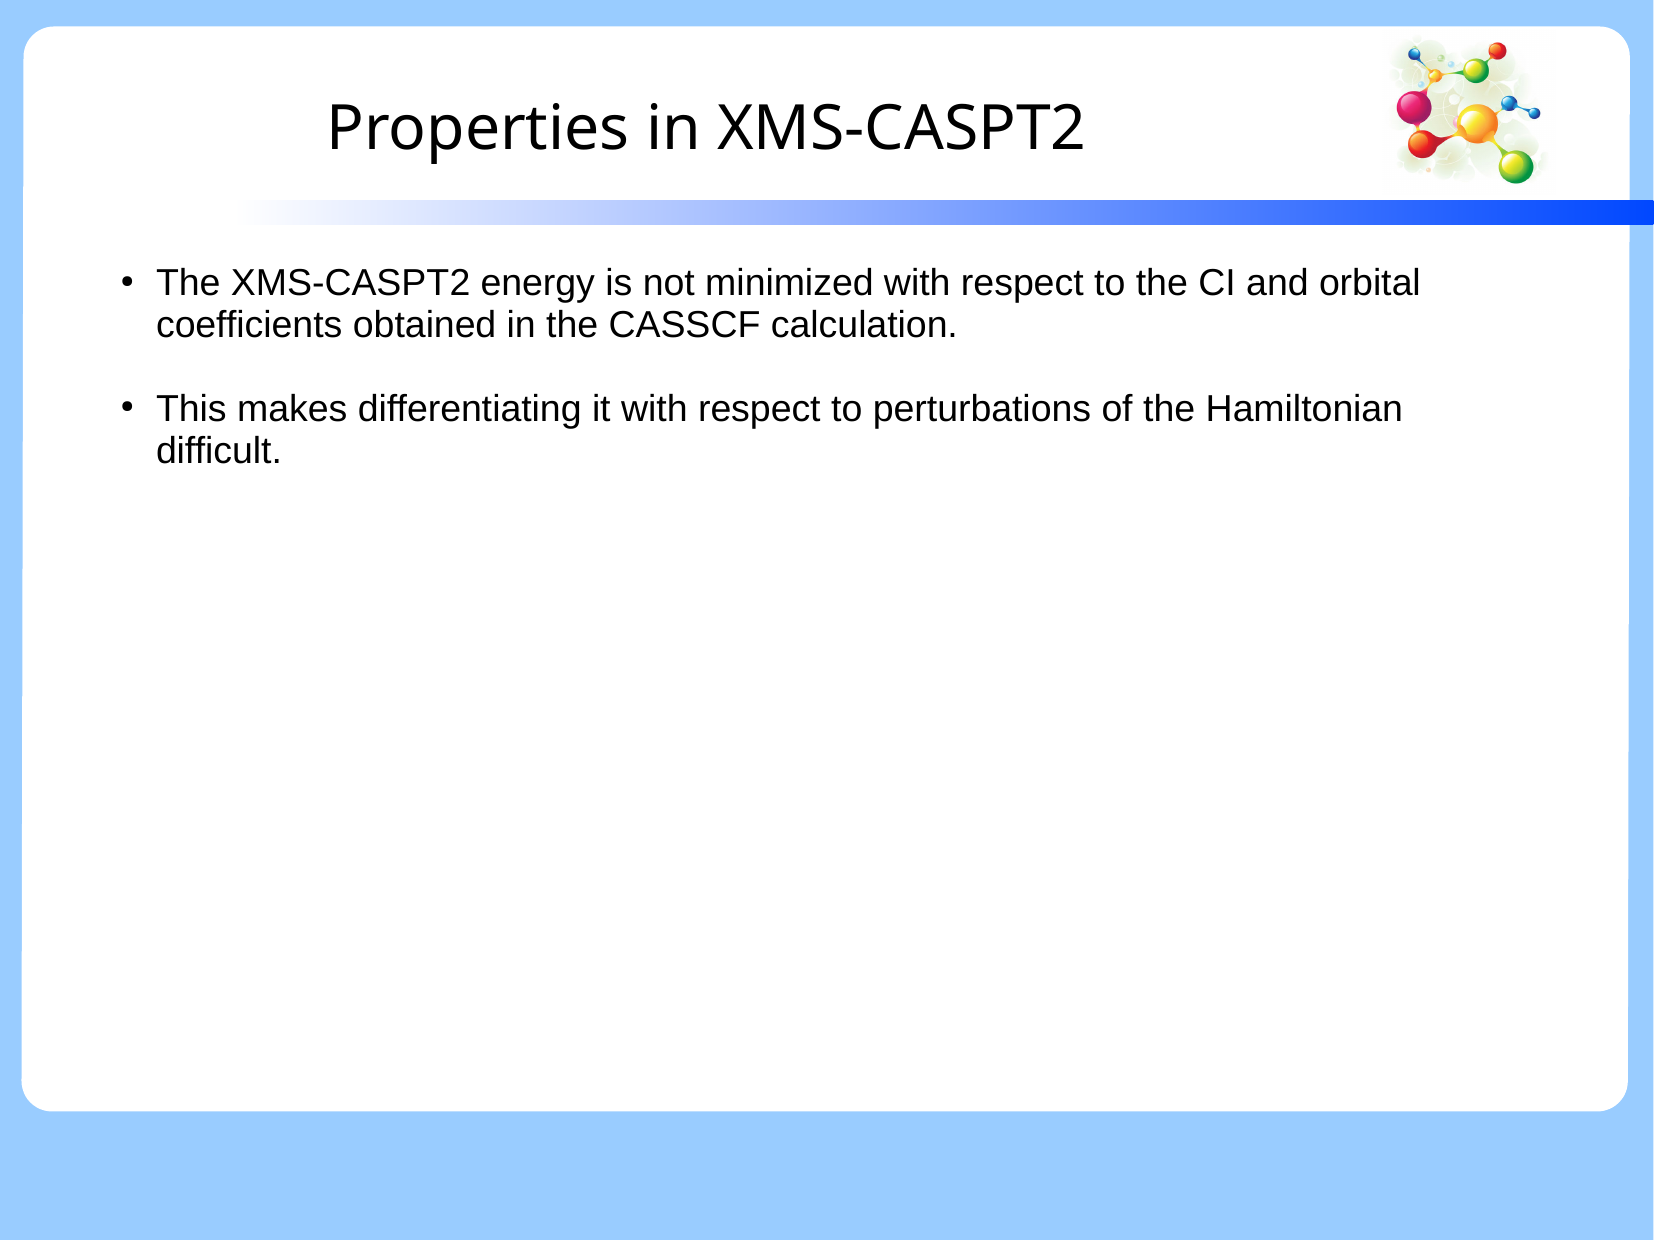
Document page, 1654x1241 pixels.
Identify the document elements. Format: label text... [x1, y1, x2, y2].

title Properties in XMS-CASPT2 [82, 49, 1332, 201]
table_cell [873, 201, 877, 224]
picture [1382, 29, 1556, 195]
text_box The XMS-CASPT2 energy is not minimized with respect to the CI and orbital coefficients obtained in the CASSCF calculation. This makes differentiating it with respect to perturbations of the Hamiltonian difficult. [105, 253, 1456, 857]
table_cell [956, 201, 961, 224]
